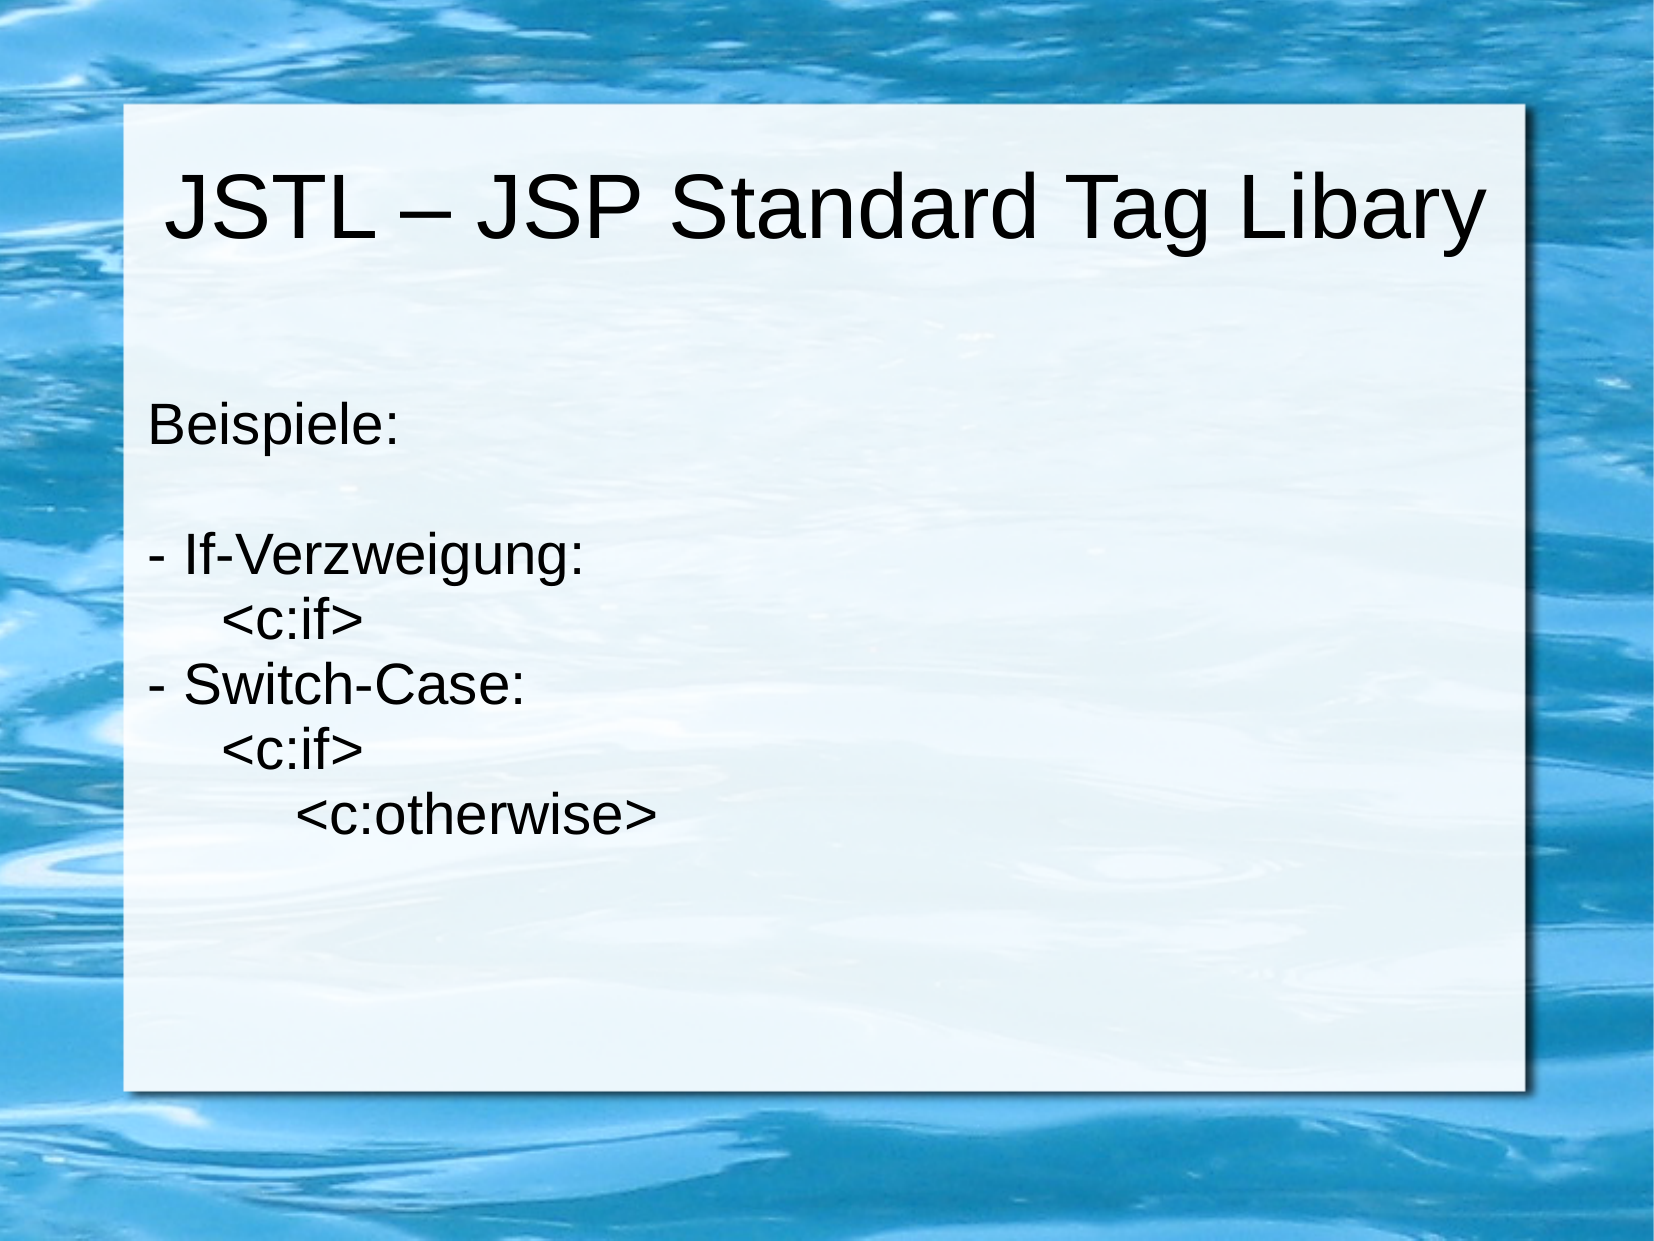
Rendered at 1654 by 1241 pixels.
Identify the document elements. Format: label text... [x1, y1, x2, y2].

picture [0, 0, 1654, 1241]
subtitle Beispiele: - If-Verzweigung: <c:if> - Switch-Case: <c:if> <c:otherwise> [147, 324, 1506, 1045]
title JSTL – JSP Standard Tag Libary [147, 118, 1506, 296]
